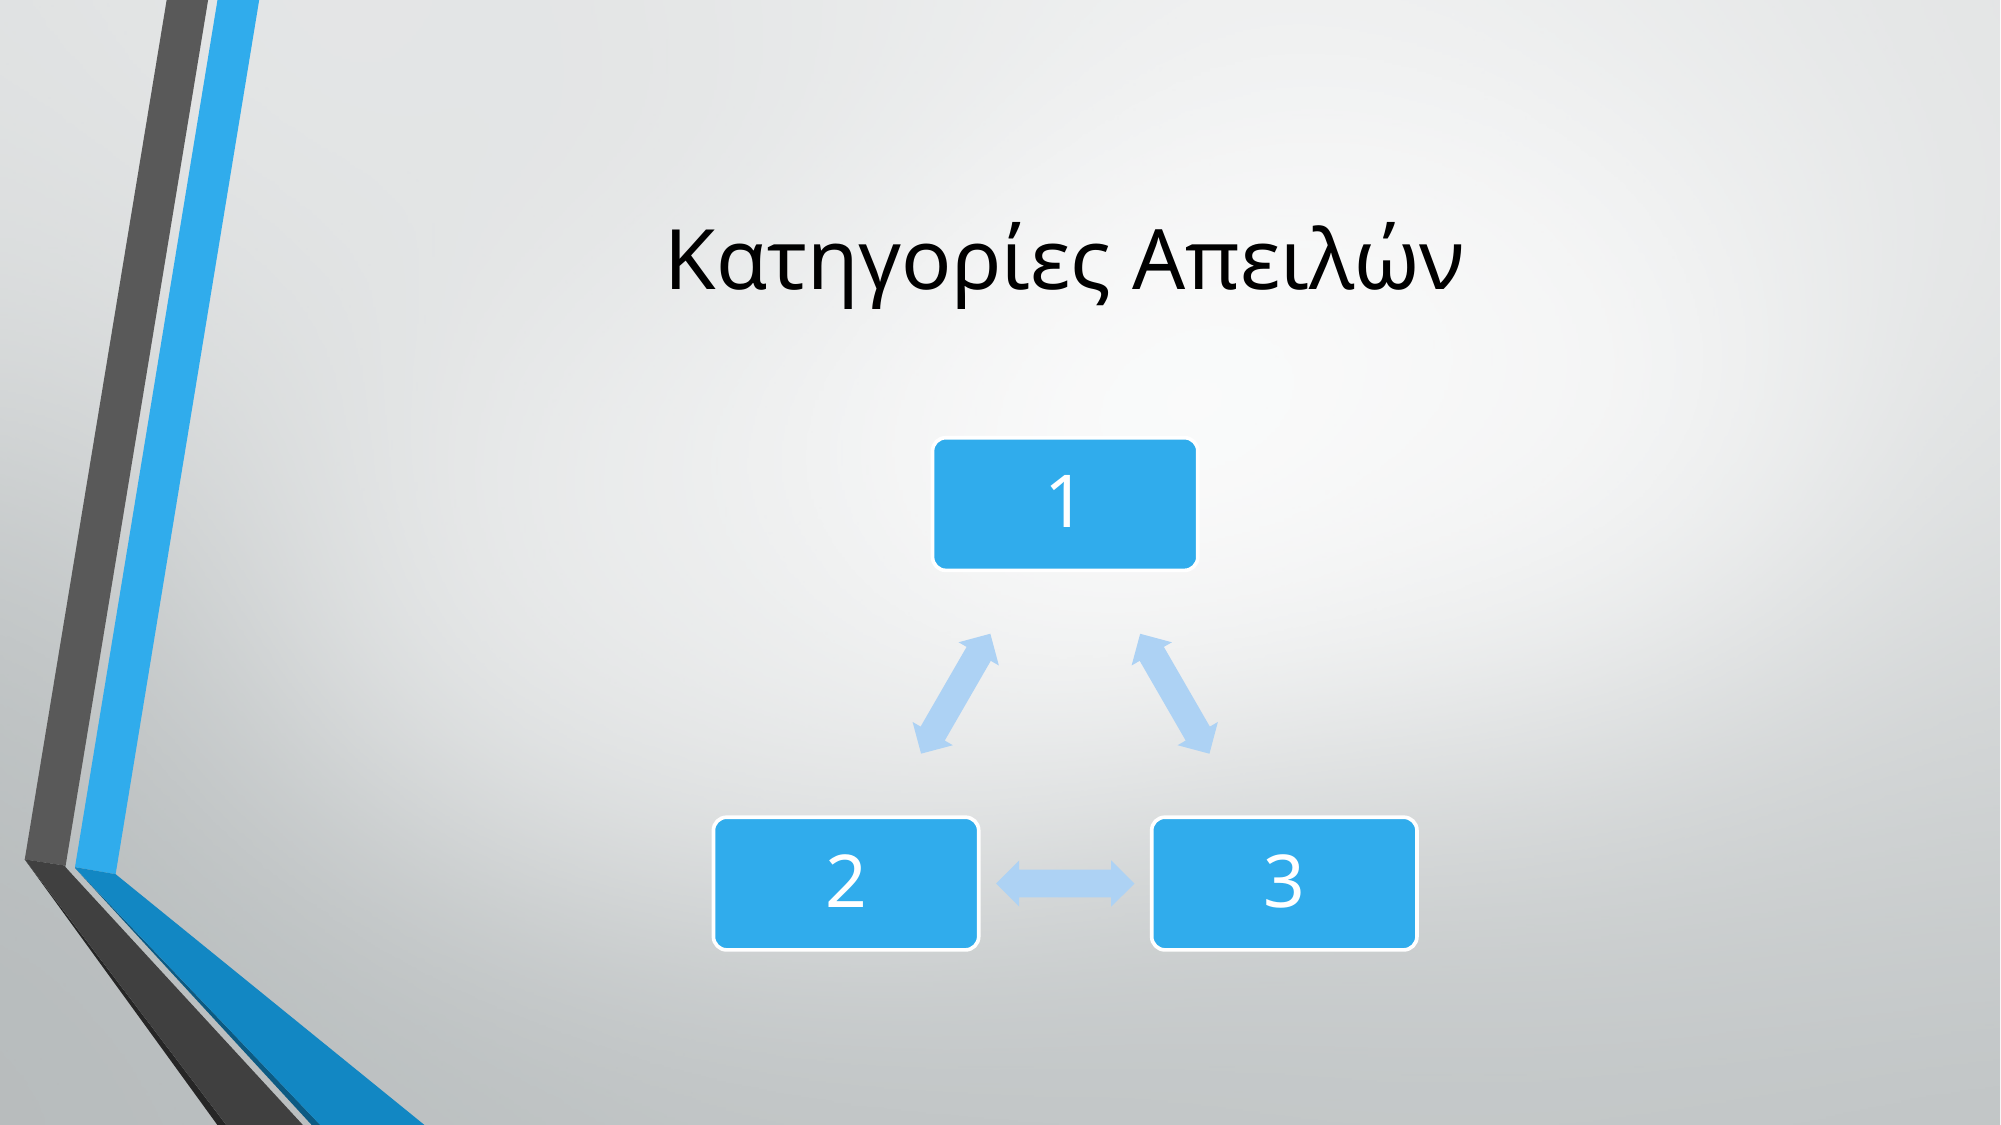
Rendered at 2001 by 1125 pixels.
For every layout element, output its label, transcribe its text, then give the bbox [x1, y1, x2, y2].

text_box 1 [932, 437, 1198, 571]
title Κατηγορίες Απειλών [243, 112, 1887, 400]
text_box [1131, 633, 1218, 754]
text_box 3 [1151, 817, 1417, 950]
text_box [912, 633, 999, 754]
text_box [996, 860, 1135, 907]
text_box 2 [713, 817, 979, 950]
